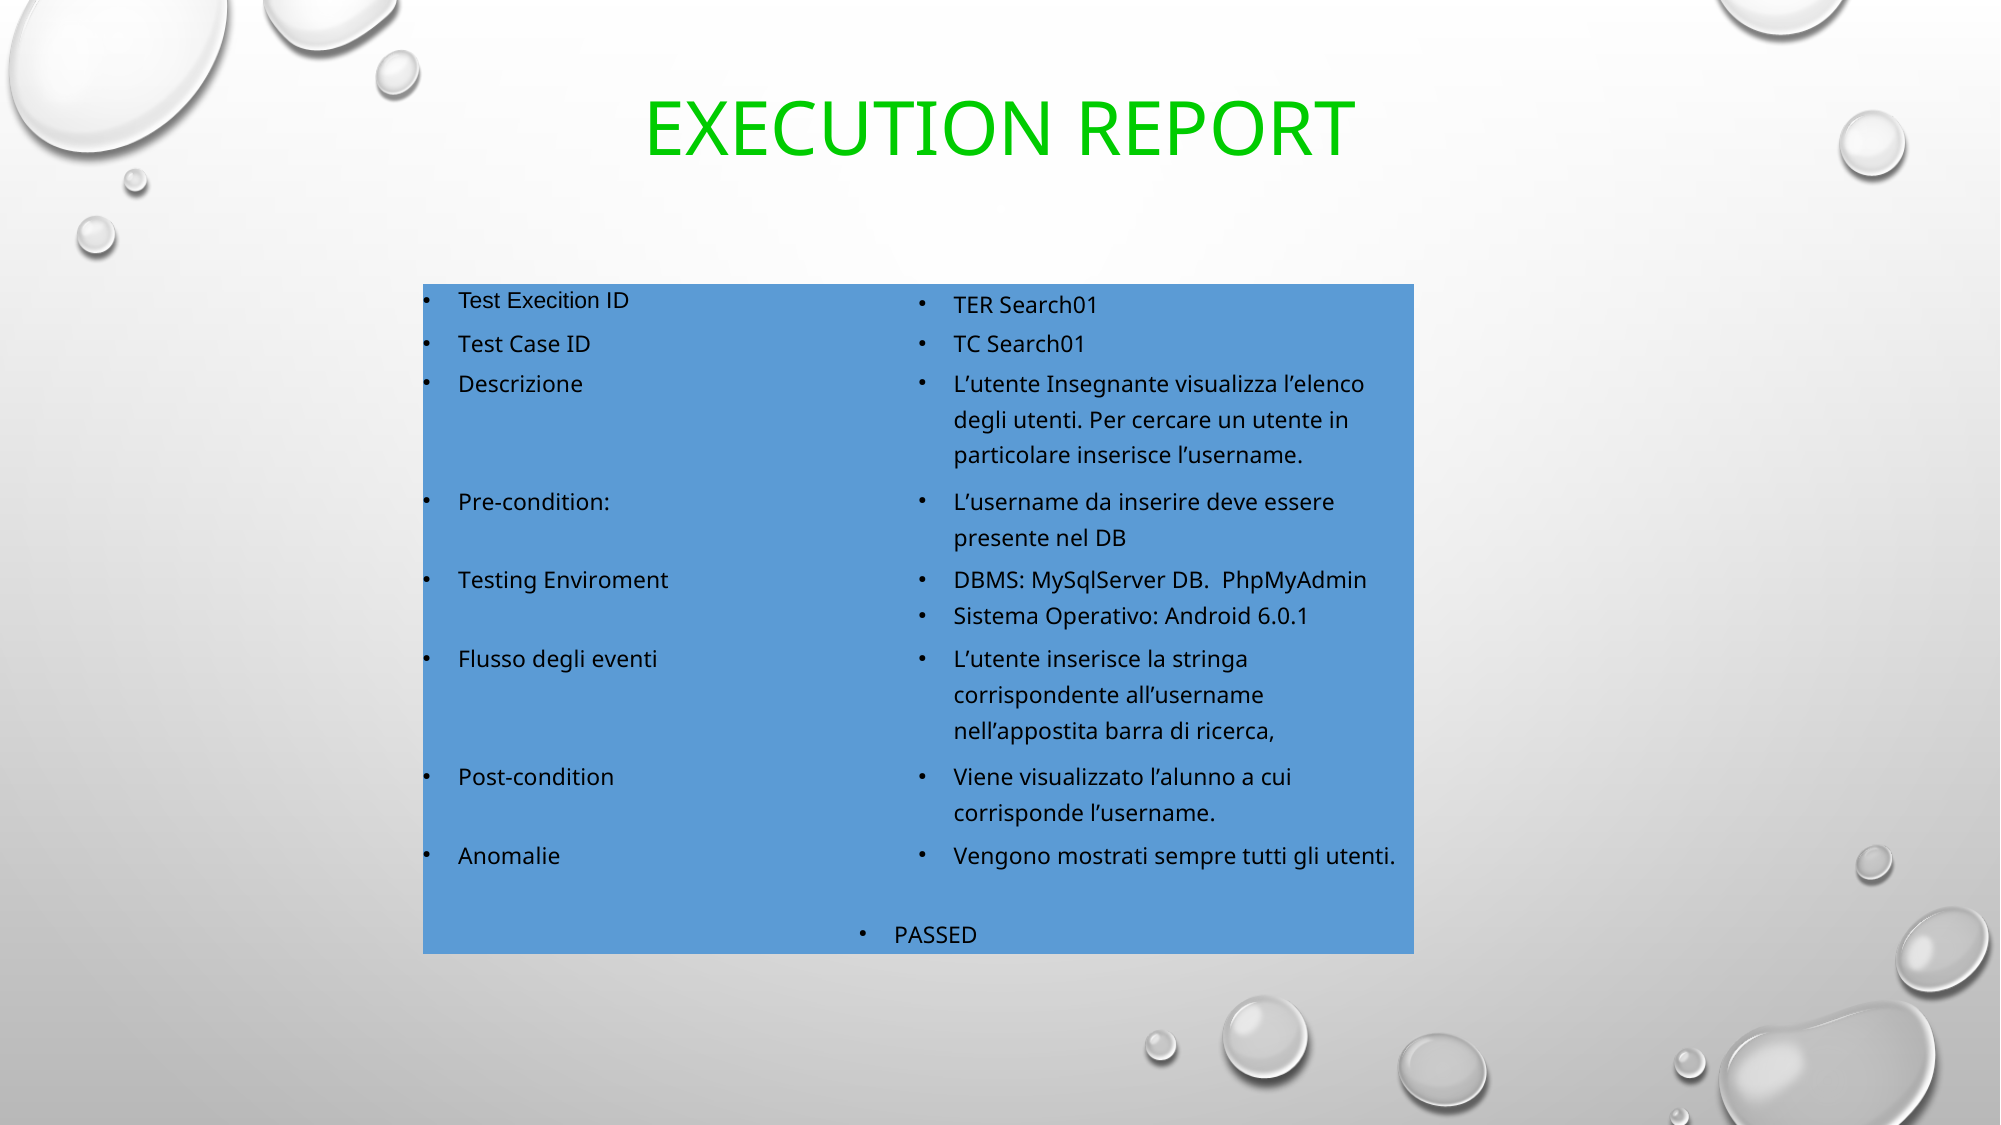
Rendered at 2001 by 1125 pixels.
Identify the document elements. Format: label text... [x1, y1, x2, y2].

table_header TER Search01 [918, 284, 1414, 324]
table_cell L’utente Insegnante visualizza l’elenco degli utenti. Per cercare un utente in particolare inserisce l’username. [918, 363, 1414, 481]
table_header Test Execition ID [423, 284, 918, 324]
table_cell PASSED [423, 914, 1414, 954]
table_cell L’username da inserire deve essere presente nel DB [918, 481, 1414, 560]
table_cell Viene visualizzato l’alunno a cui corrisponde l’username. [918, 757, 1414, 835]
table_cell Test Case ID [423, 324, 918, 363]
table_cell DBMS: MySqlServer DB. PhpMyAdmin Sistema Operativo: Android 6.0.1 [918, 560, 1414, 639]
table_cell Vengono mostrati sempre tutti gli utenti. [918, 835, 1414, 914]
table_cell Flusso degli eventi [423, 639, 918, 757]
table_cell Pre-condition: [423, 481, 918, 560]
table_cell Descrizione [423, 363, 918, 481]
table_cell Testing Enviroment [423, 560, 918, 639]
table_cell TC Search01 [918, 324, 1414, 363]
table_cell L’utente inserisce la stringa corrispondente all’username nell’appostita barra di ricerca, [918, 639, 1414, 757]
table_cell Post-condition [423, 757, 918, 835]
table_cell Anomalie [423, 835, 918, 914]
title EXEcution REport [149, 0, 1851, 262]
